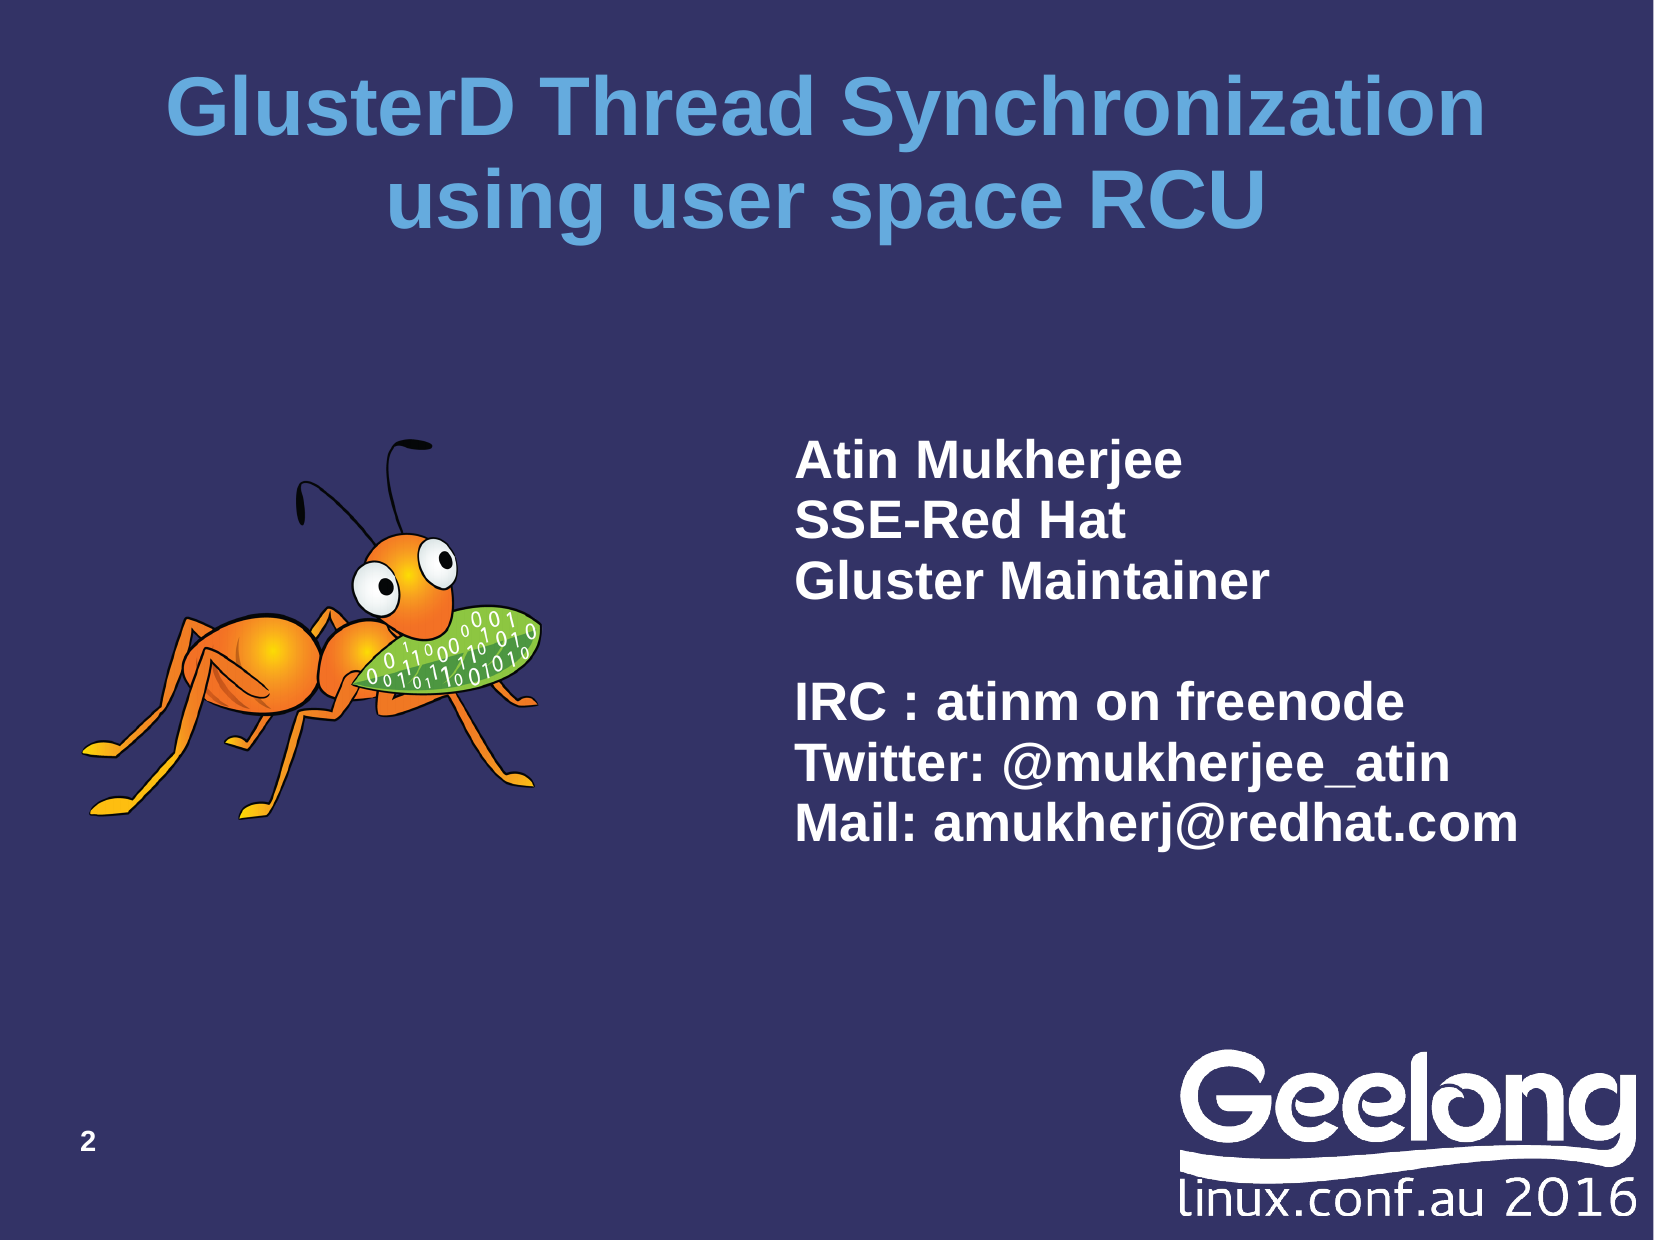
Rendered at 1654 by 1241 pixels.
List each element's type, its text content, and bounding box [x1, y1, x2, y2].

picture [1180, 1049, 1636, 1216]
text_box Atin Mukherjee SSE-Red Hat Gluster Maintainer IRC : atinm on freenode Twitter: @mukherjee_atin Mail: amukherj@redhat.com [780, 421, 1585, 1066]
picture [75, 434, 548, 826]
title GlusterD Thread Synchronization using user space RCU [82, 49, 1571, 257]
